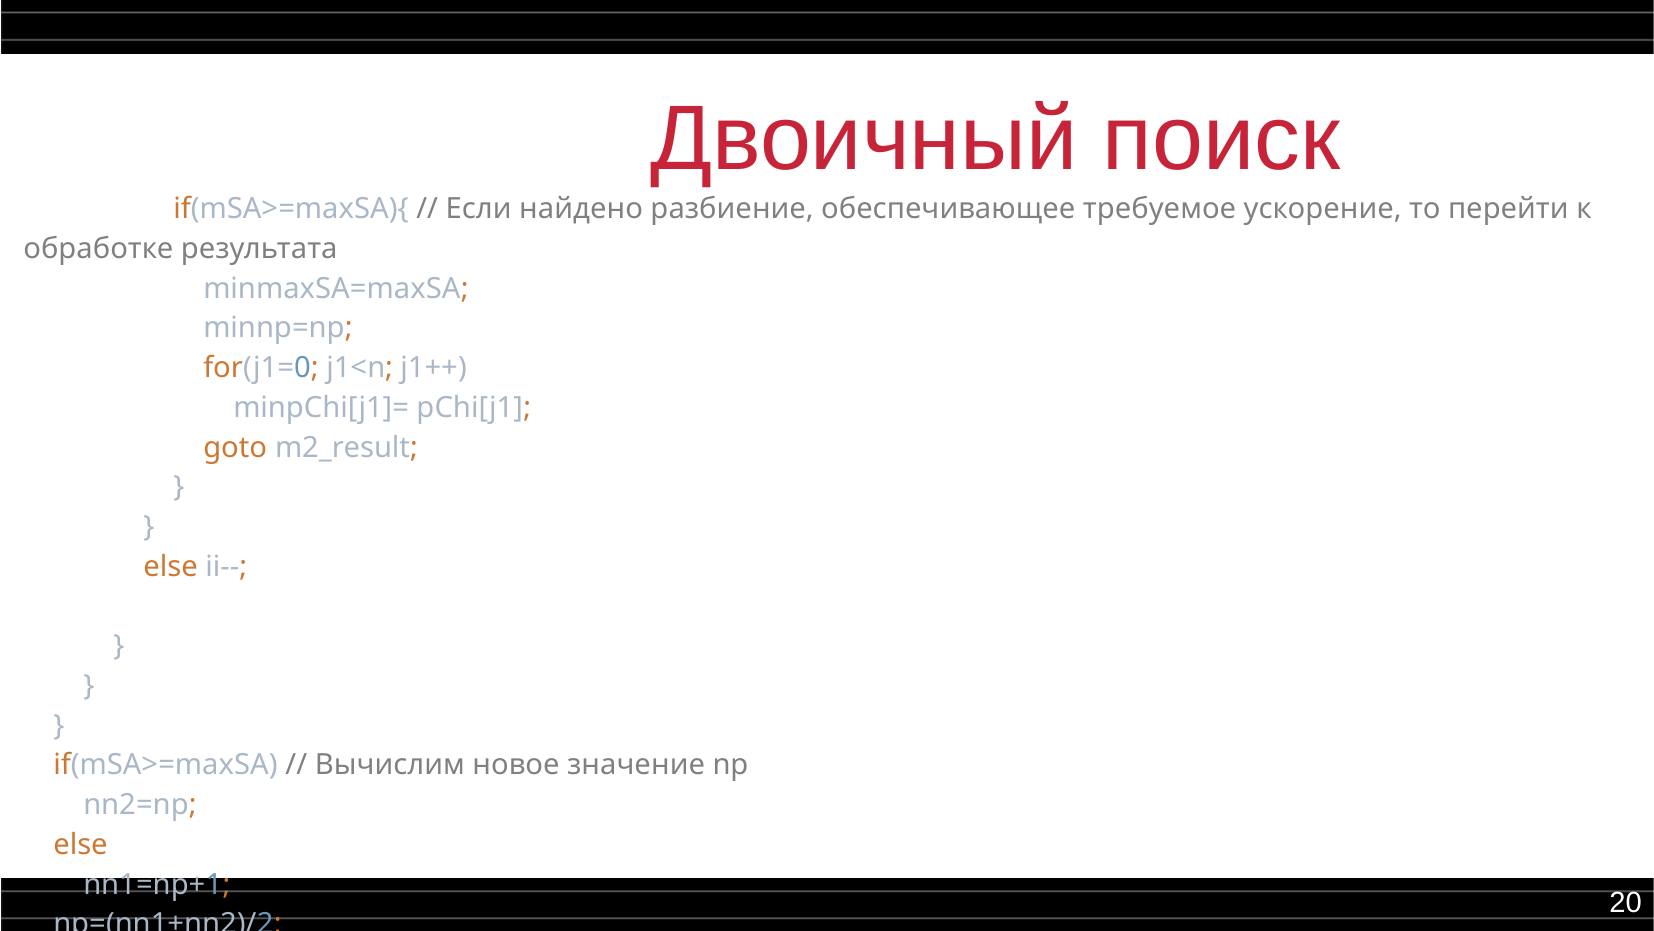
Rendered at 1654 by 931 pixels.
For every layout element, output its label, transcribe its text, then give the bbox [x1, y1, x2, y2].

picture [76, 919, 85, 931]
title Двоичный поиск [251, 60, 1654, 180]
text_box if(mSA>=maxSA){ // Если найдено разбиение, обеспечивающее требуемое ускорение, то перейти к обработке результата minmaxSA=maxSA; minnp=np; for(j1=0; j1<n; j1++) minpChi[j1]= pChi[j1]; goto m2_result; } } else ii--; } } } if(mSA>=maxSA) // Вычислим новое значение np nn2=np; else nn1=np+1; np=(nn1+nn2)/2; } [8, 180, 1654, 880]
picture [175, 880, 184, 892]
picture [137, 919, 145, 931]
picture [207, 919, 215, 931]
picture [1, 878, 1654, 931]
picture [58, 919, 66, 931]
picture [189, 919, 197, 931]
picture [119, 919, 127, 931]
picture [1, 0, 1654, 54]
